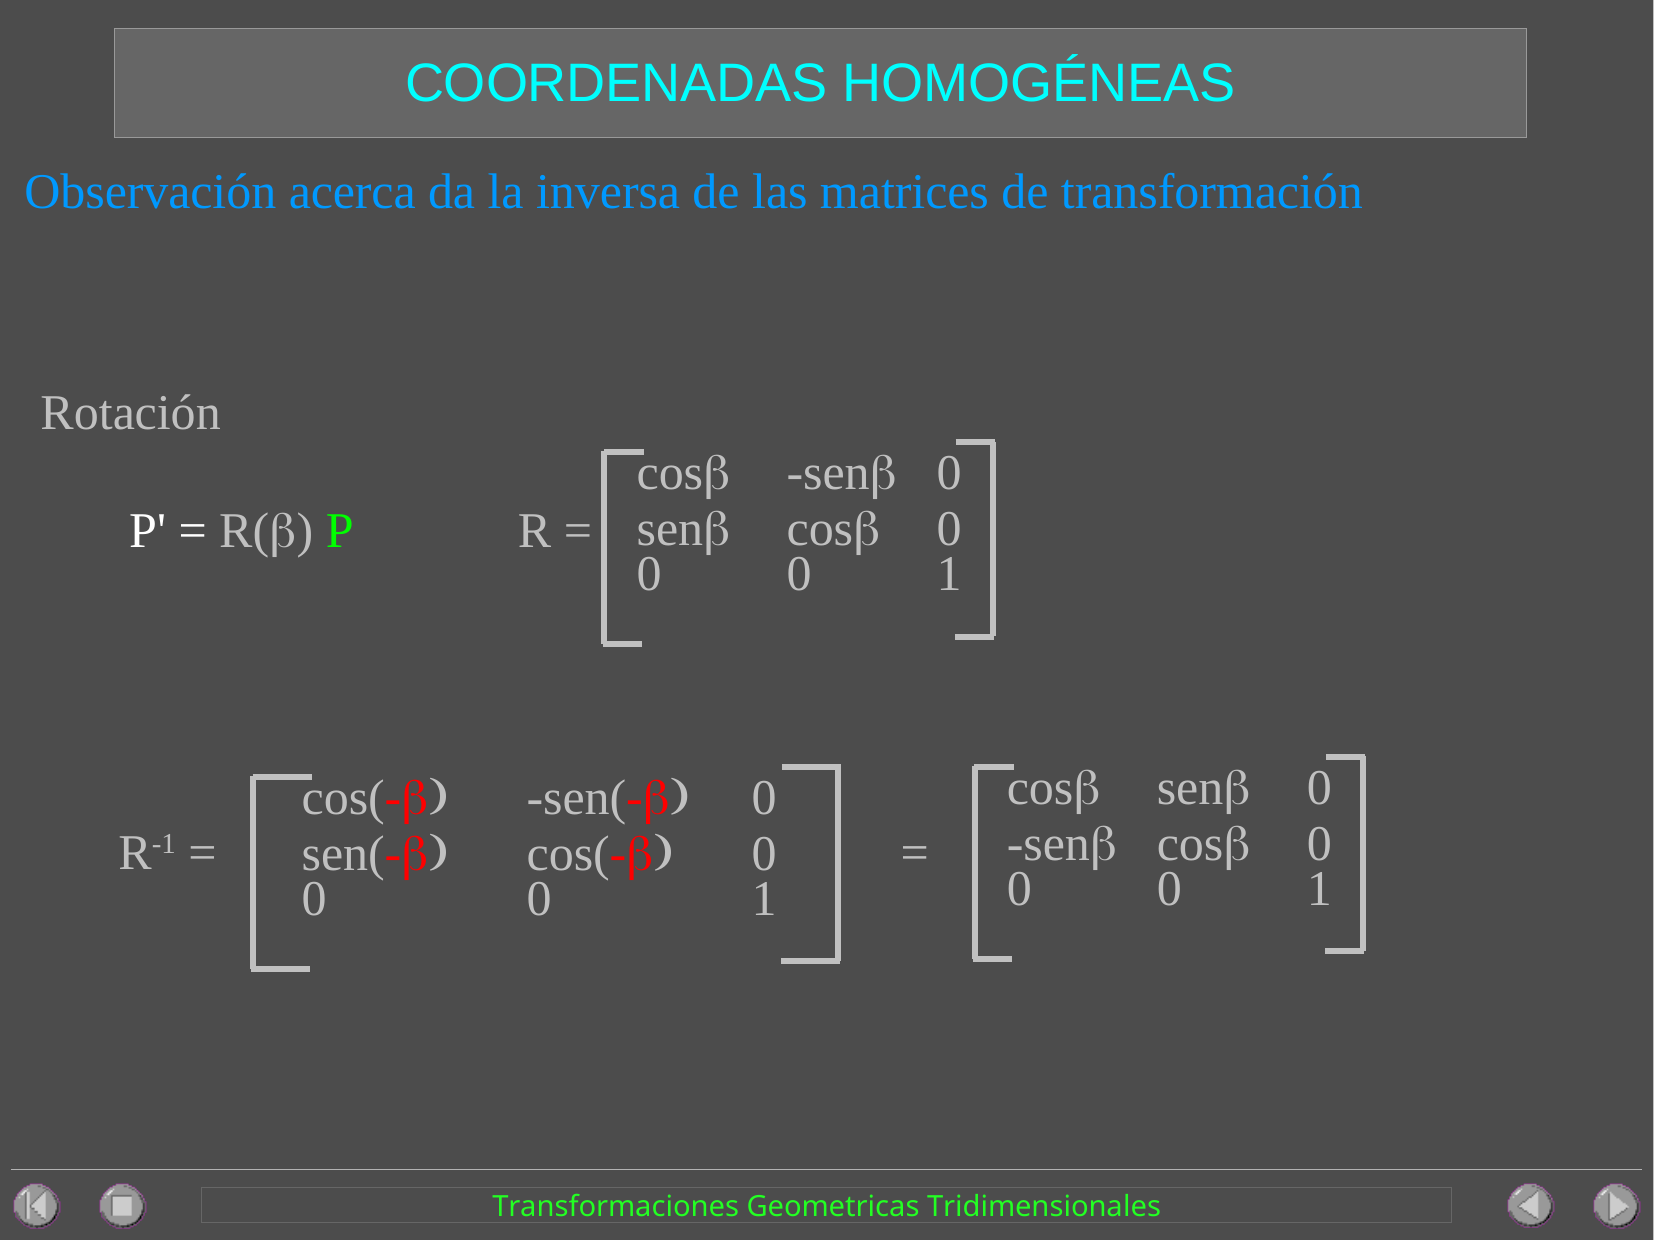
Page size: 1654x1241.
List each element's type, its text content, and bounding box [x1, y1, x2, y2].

text_box cosb -senb 0 senb cosb 0 0 0 1 [636, 445, 981, 647]
text_box R = [517, 502, 603, 563]
text_box cosb senb 0 -senb cosb 0 0 0 1 [1006, 760, 1351, 962]
picture [97, 1181, 148, 1232]
text_box P' = R(b) P [129, 502, 377, 568]
text_box Rotación [40, 385, 305, 446]
text_box Observación acerca da la inversa de las matrices de transformación [24, 164, 1436, 225]
text_box R-1 = [118, 825, 228, 887]
picture [1591, 1181, 1642, 1232]
text_box = [888, 825, 953, 886]
picture [1505, 1181, 1556, 1231]
picture [11, 1181, 62, 1232]
title COORDENADAS HOMOGÉNEAS [114, 28, 1527, 138]
text_box cos(-b -sen(-b 0 sen(-b cos(-b 0 0 0 1 [301, 770, 819, 971]
